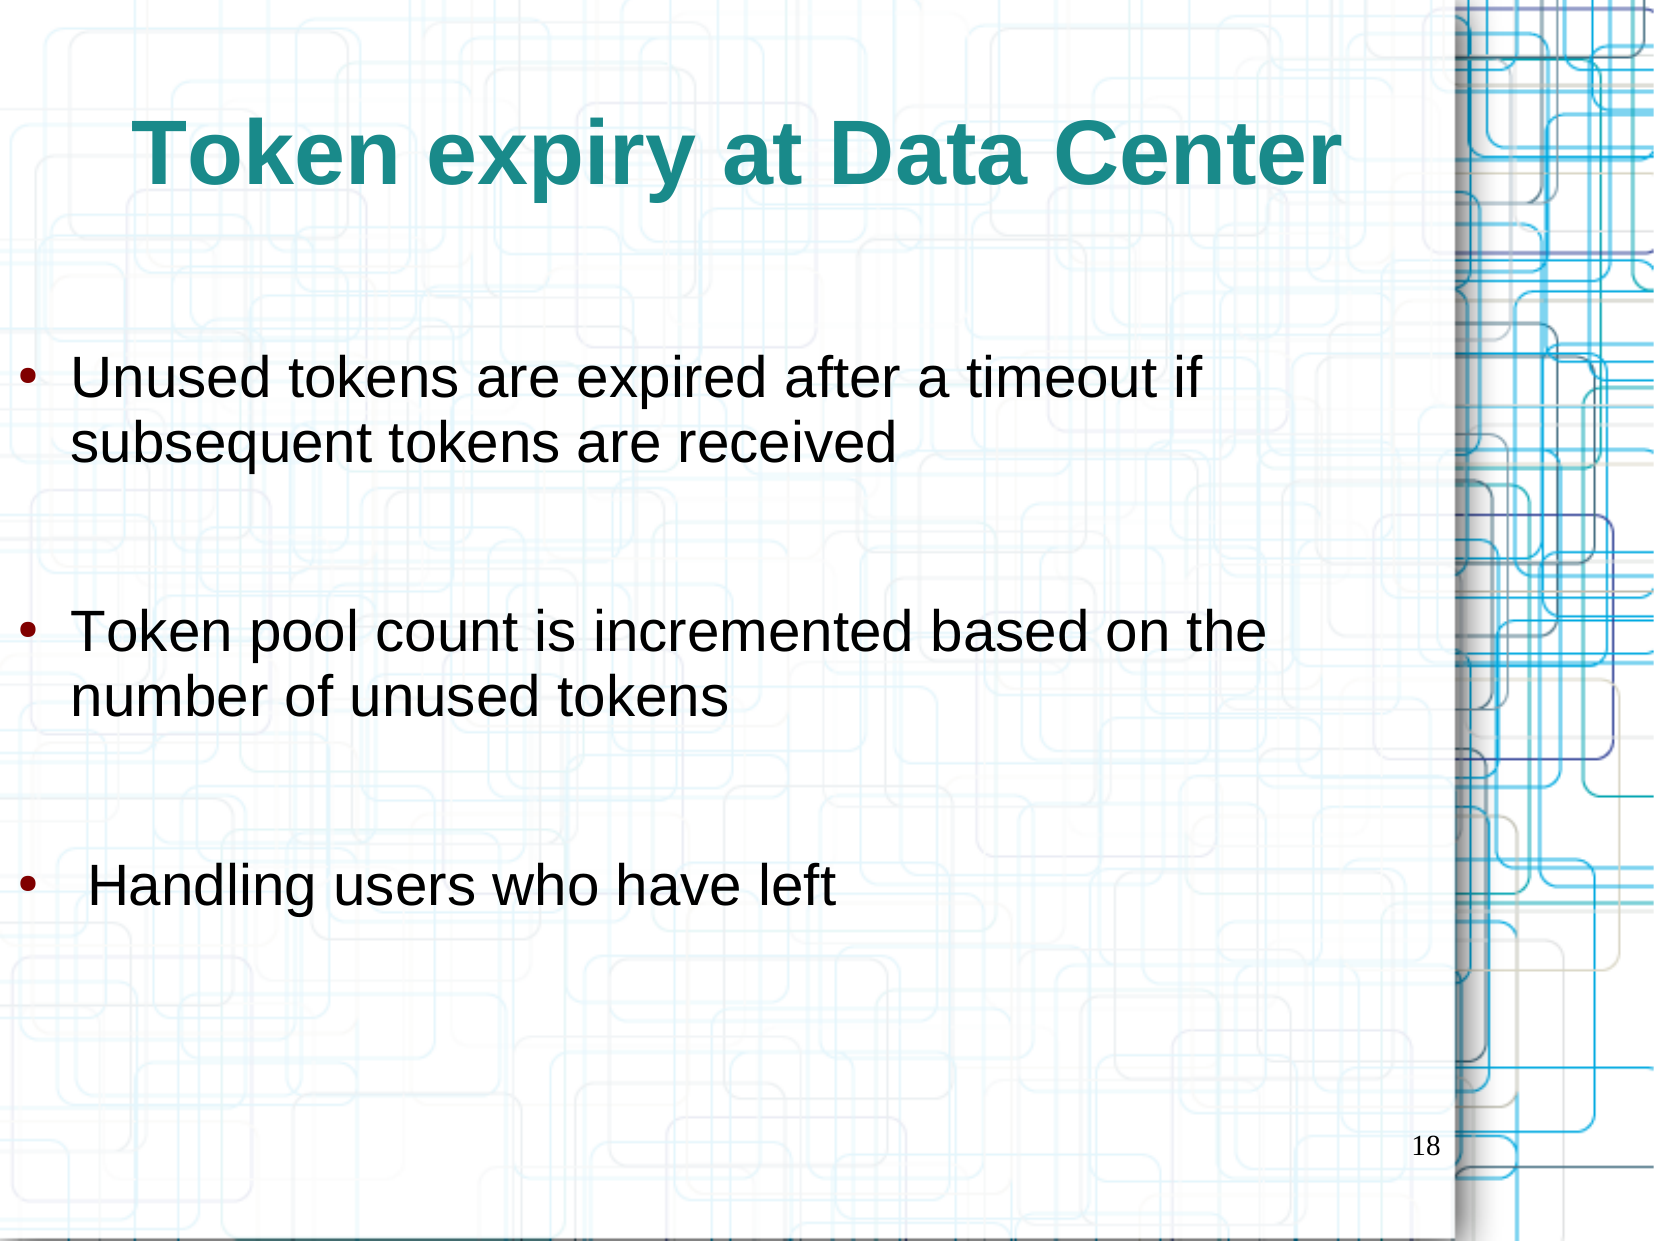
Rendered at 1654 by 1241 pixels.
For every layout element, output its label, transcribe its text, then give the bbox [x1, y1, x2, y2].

picture [0, 0, 1654, 1241]
title Token expiry at Data Center [59, 49, 1418, 257]
list Unused tokens are expired after a timeout if subsequent tokens are received Token pool count is incremented based on the number of unused tokens Handling users who have left [0, 344, 1456, 1127]
